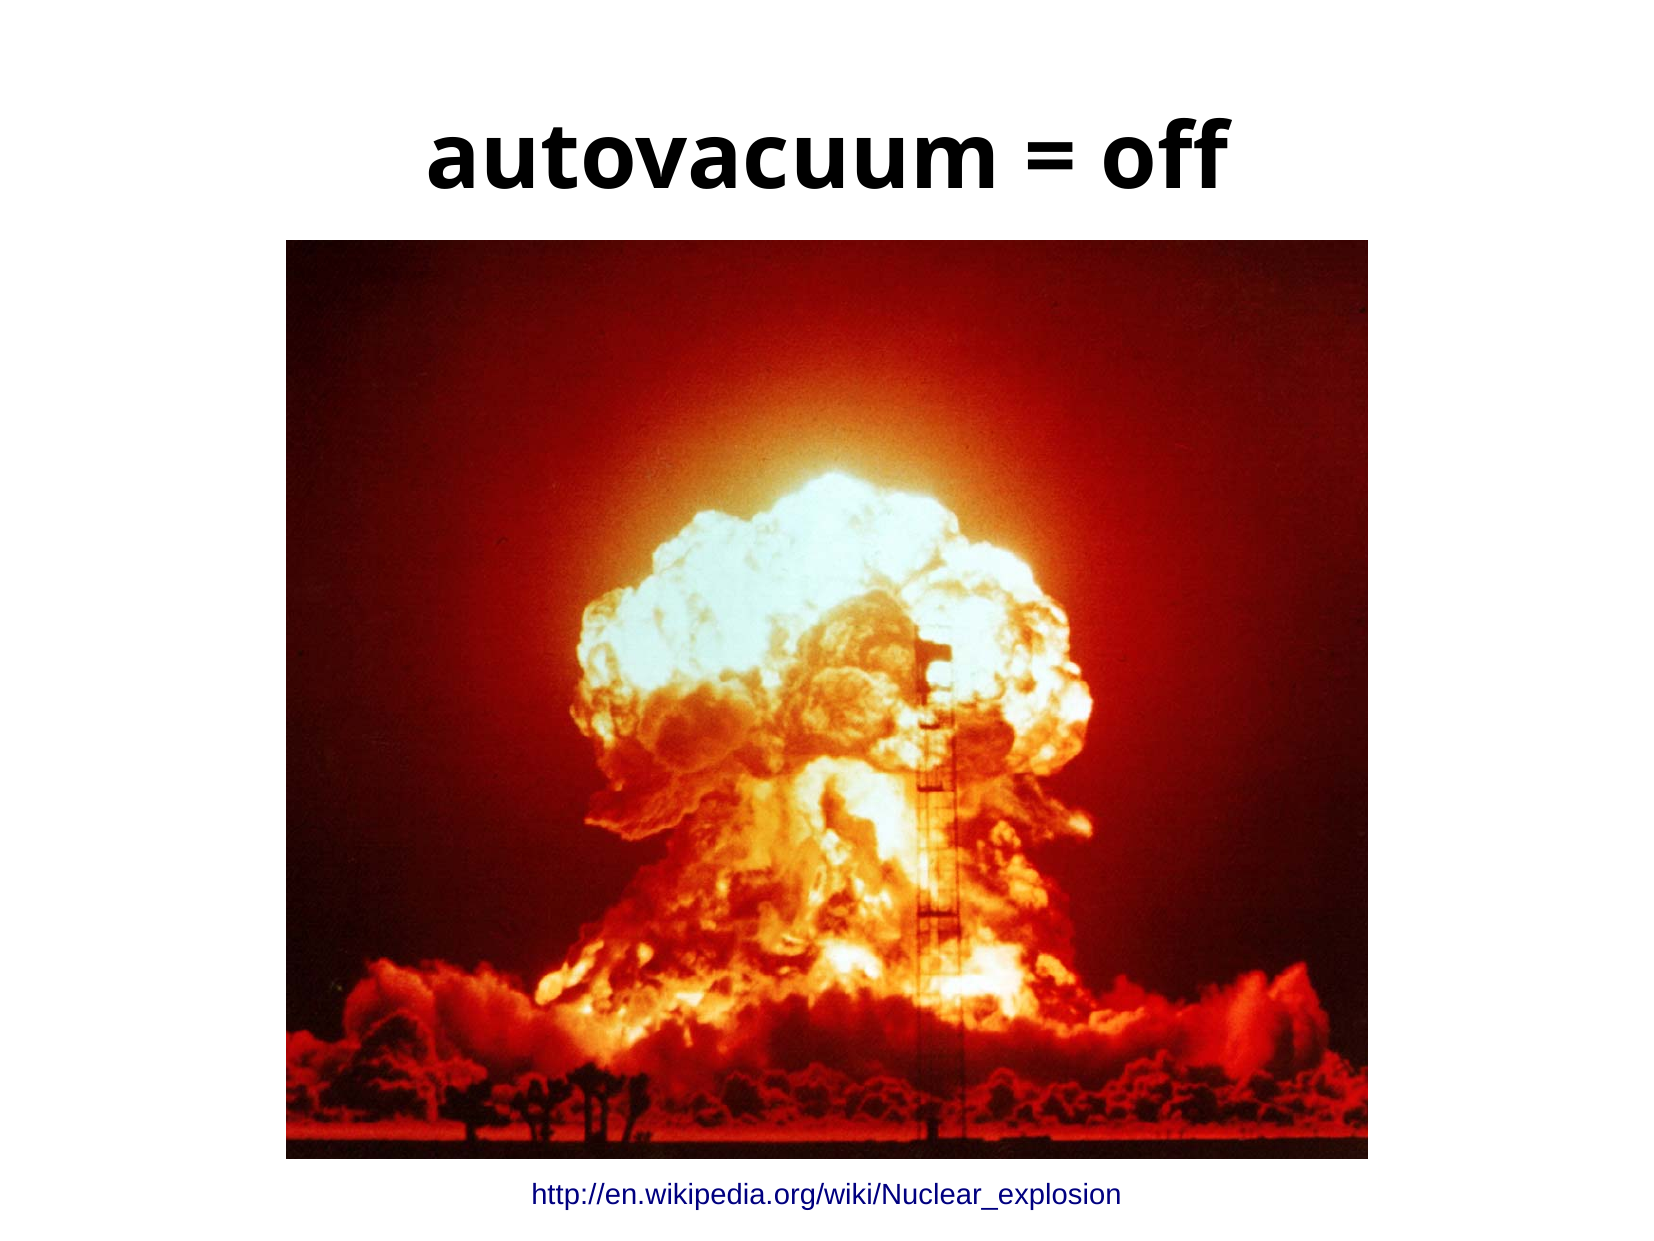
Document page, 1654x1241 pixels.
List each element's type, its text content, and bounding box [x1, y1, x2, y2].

picture [286, 240, 1368, 1159]
title autovacuum = off [82, 49, 1571, 257]
text_box http://en.wikipedia.org/wiki/Nuclear_explosion [435, 1170, 1219, 1228]
